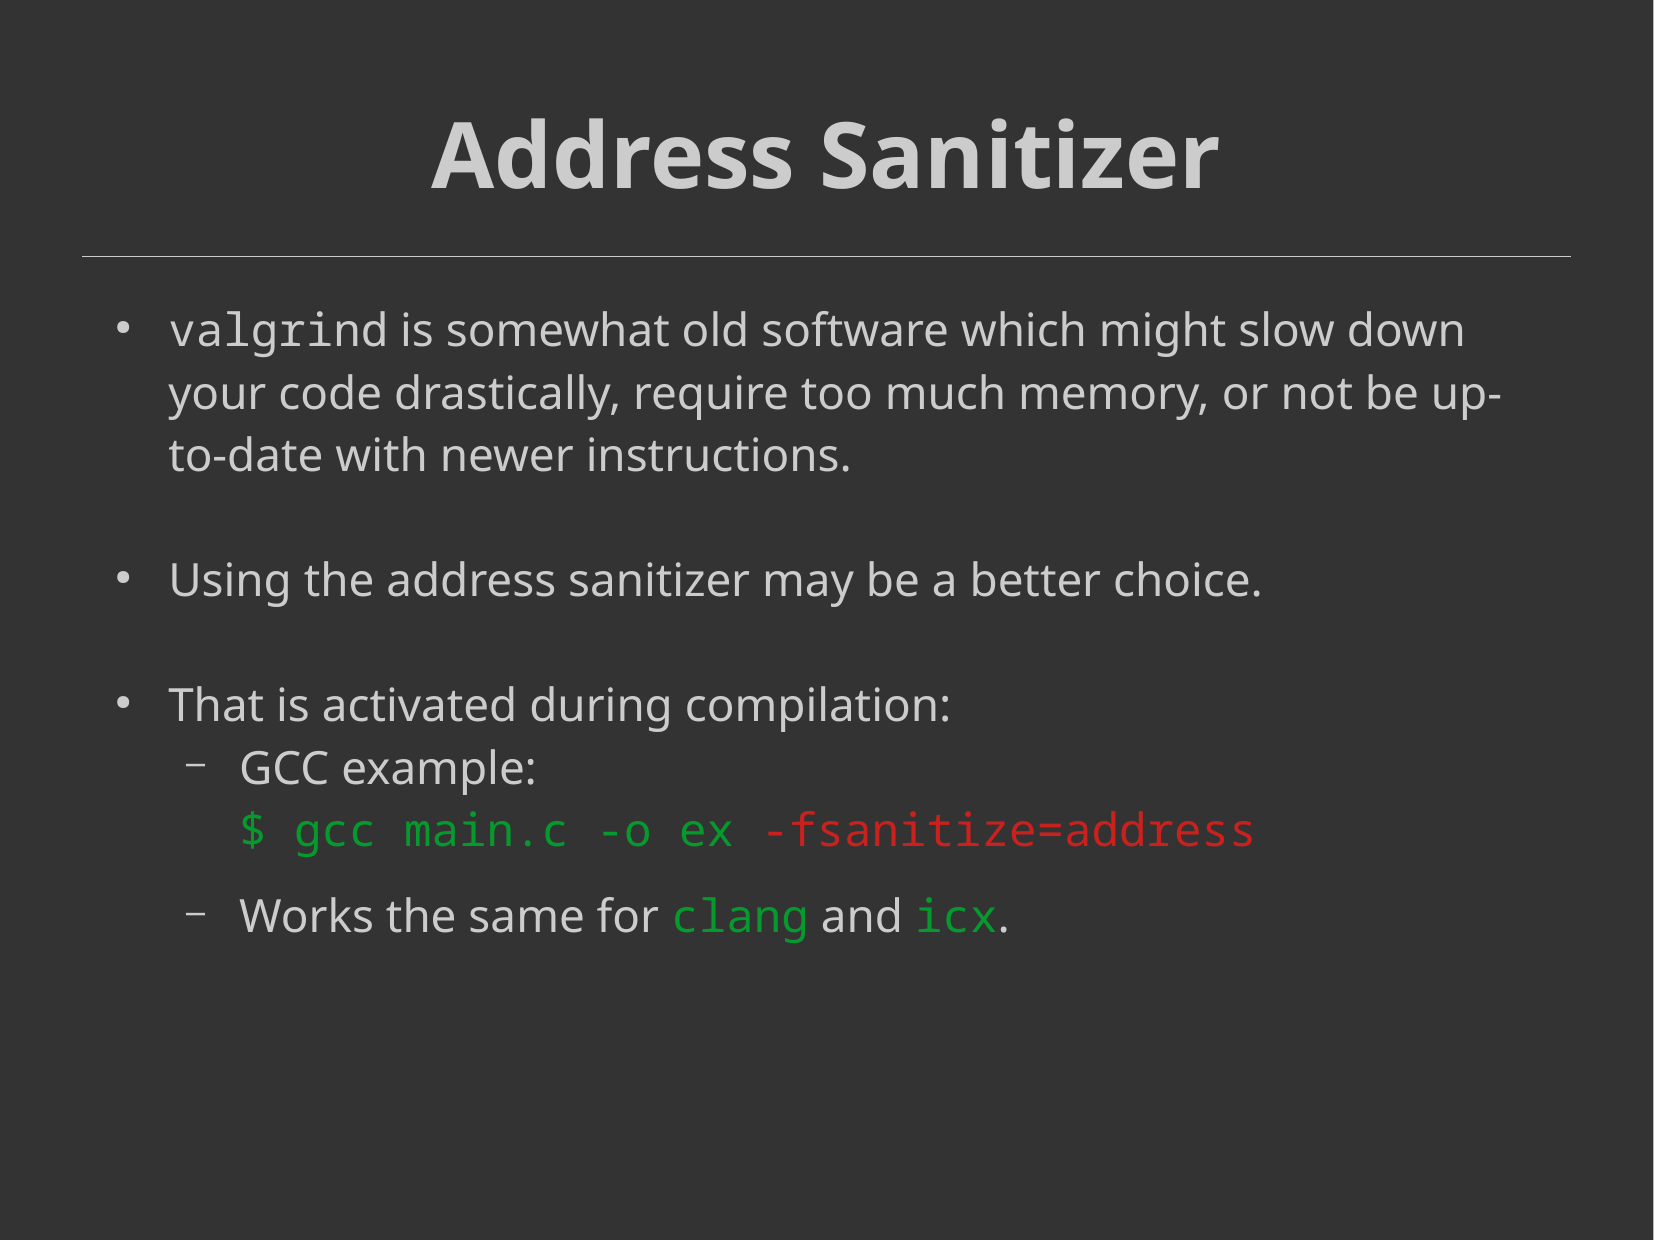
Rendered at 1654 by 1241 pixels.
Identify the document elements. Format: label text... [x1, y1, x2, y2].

title Address Sanitizer [82, 49, 1571, 257]
text_box valgrind is somewhat old software which might slow down your code drastically, require too much memory, or not be up-to-date with newer instructions. Using the address sanitizer may be a better choice. That is activated during compilation: GCC example: $ gcc main.c -o ex -fsanitize=address Works the same for clang and icx. [82, 290, 1571, 1010]
